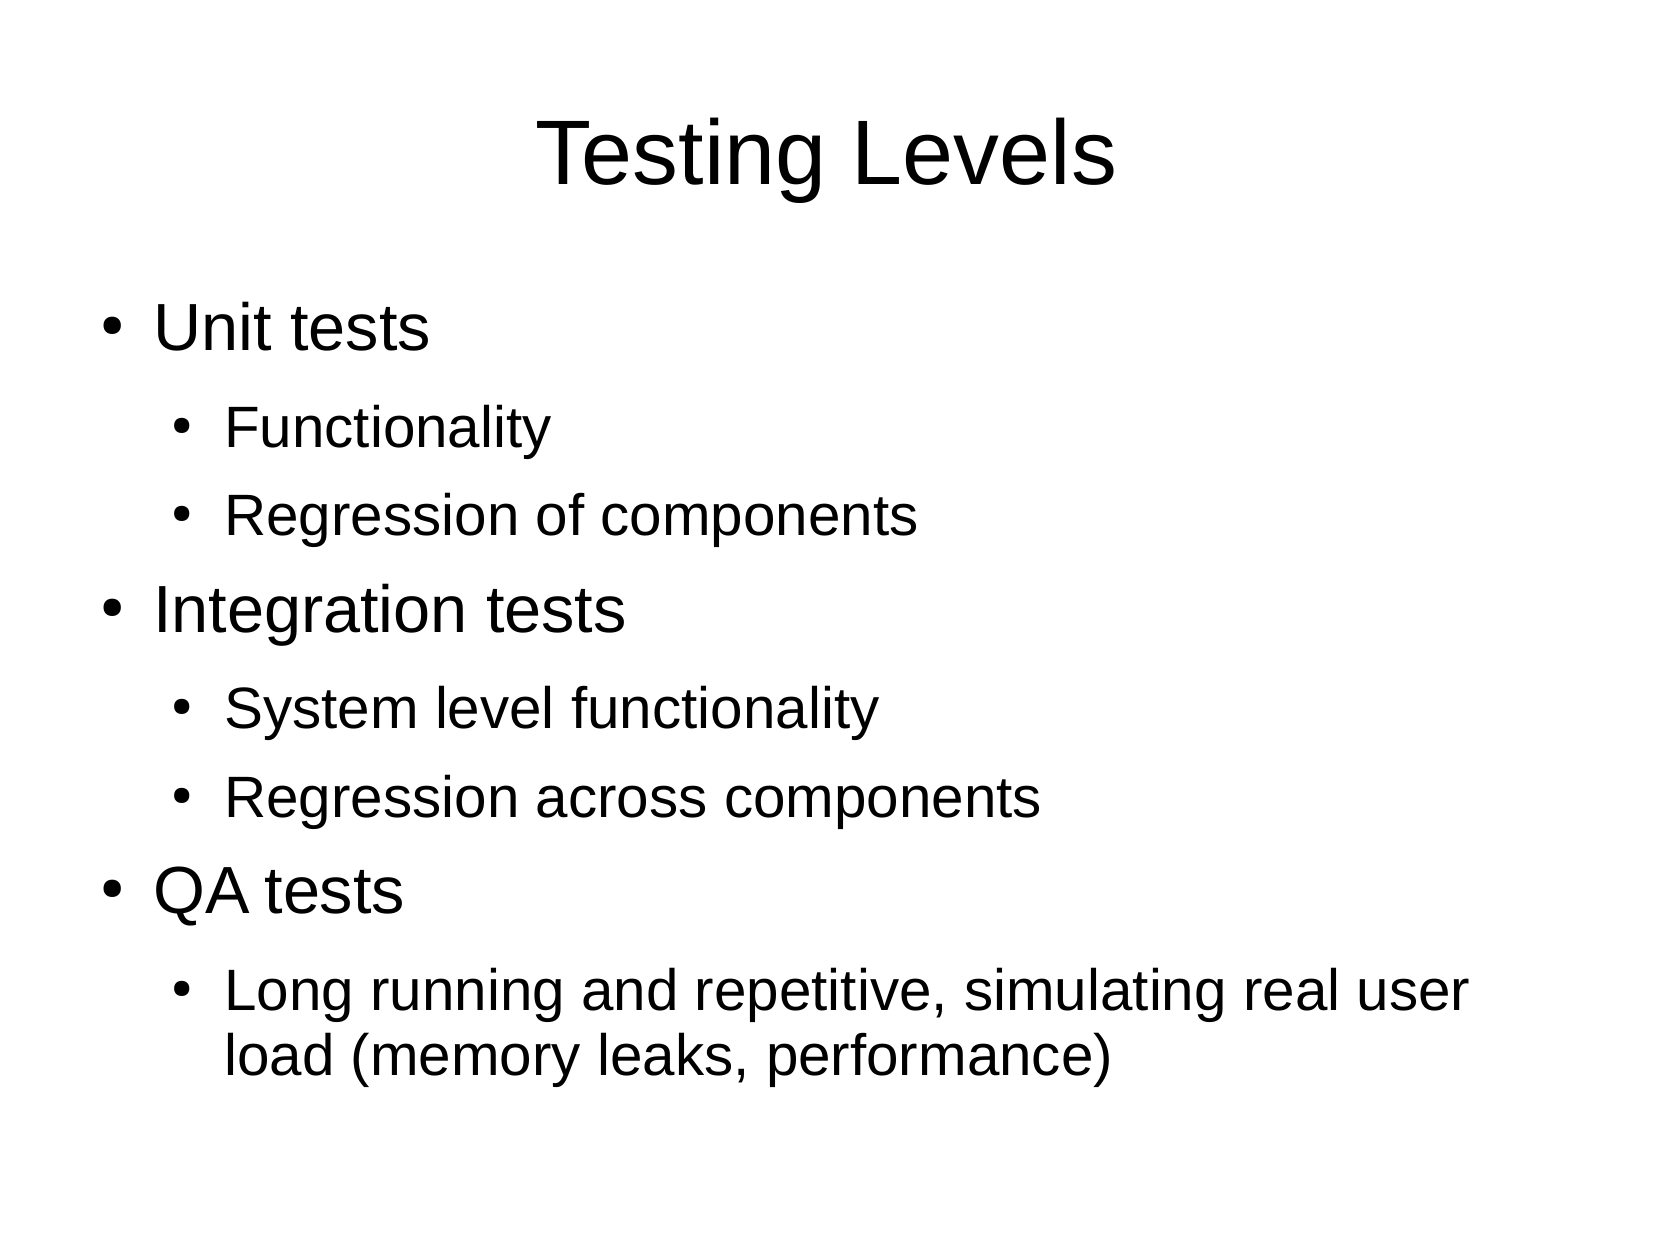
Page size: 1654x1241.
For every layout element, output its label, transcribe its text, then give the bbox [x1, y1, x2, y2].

title Testing Levels [82, 49, 1571, 257]
list Unit tests Functionality Regression of components Integration tests System level functionality Regression across components QA tests Long running and repetitive, simulating real user load (memory leaks, performance) [82, 290, 1571, 1094]
